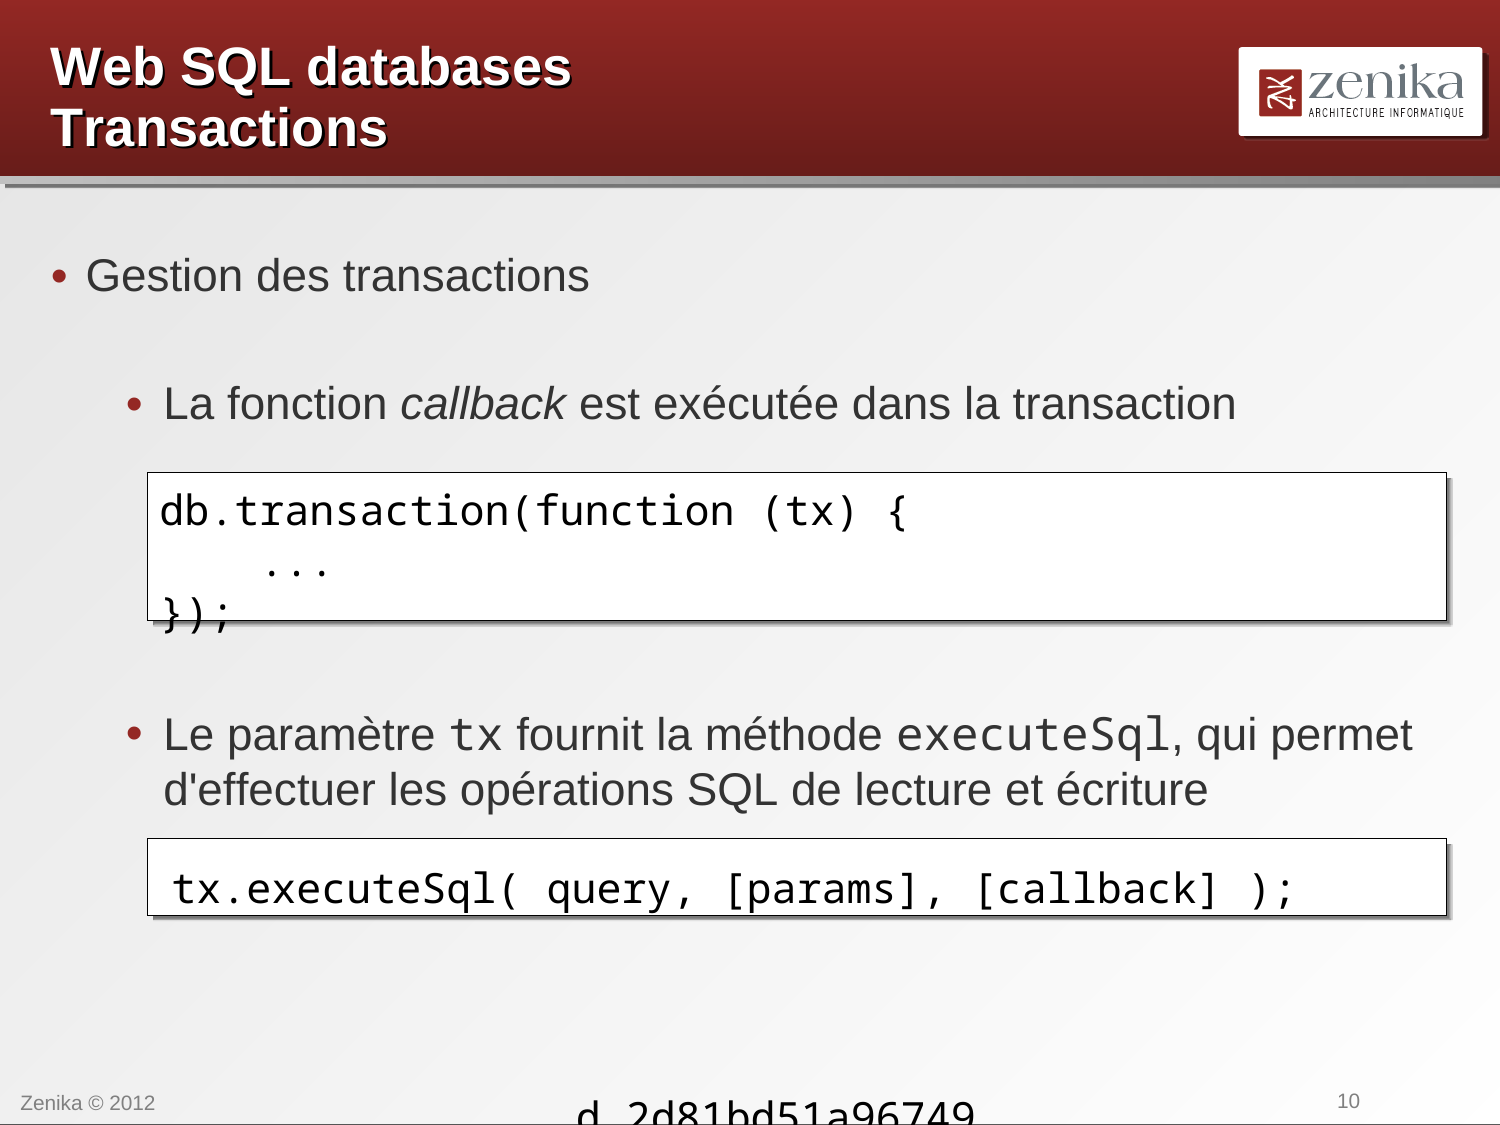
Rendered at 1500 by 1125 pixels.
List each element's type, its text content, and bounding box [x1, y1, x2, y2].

list Gestion des transactions La fonction callback est exécutée dans la transaction Le paramètre tx fournit la méthode executeSql, qui permet d'effectuer les opérations SQL de lecture et écriture [50, 249, 1435, 1079]
text_box db.transaction(function (tx) { ... }); [147, 472, 1447, 621]
text_box tx.executeSql( query, [params], [callback] ); [147, 838, 1447, 916]
picture [1257, 58, 1464, 125]
title Web SQL databases Transactions [50, 15, 1206, 180]
